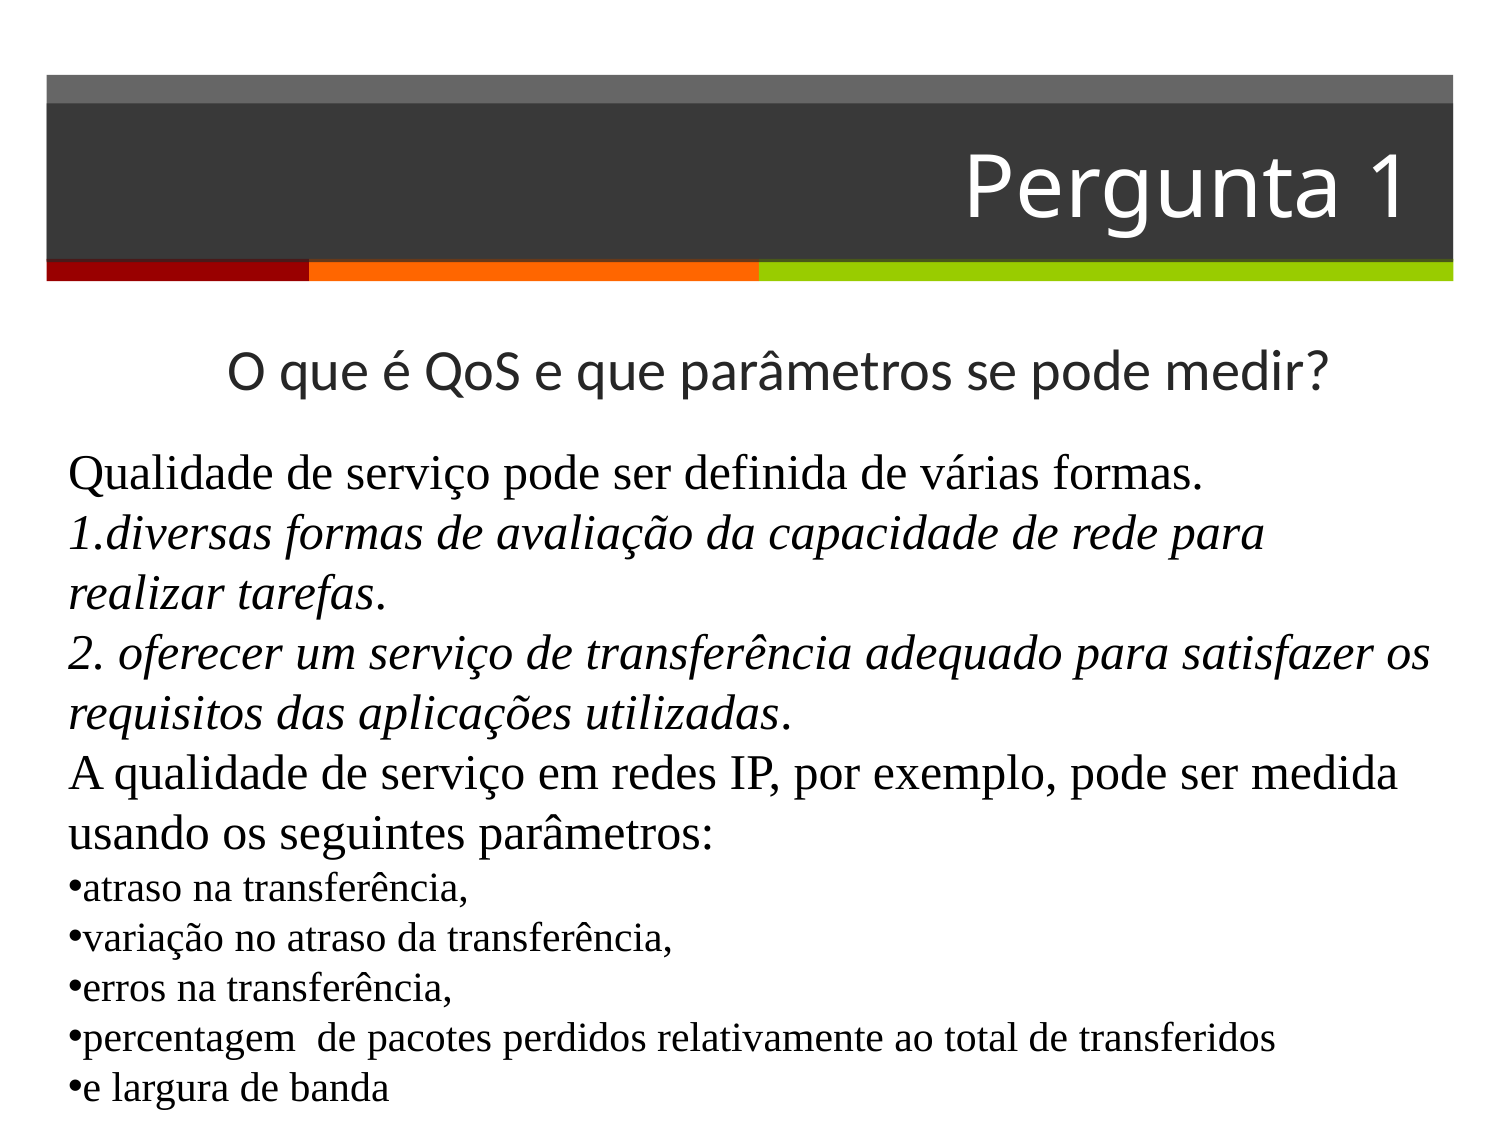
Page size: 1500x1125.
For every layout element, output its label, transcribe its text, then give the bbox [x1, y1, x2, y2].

list O que é QoS e que parâmetros se pode medir? [112, 324, 1388, 432]
text_box Qualidade de serviço pode ser definida de várias formas. diversas formas de avaliação da capacidade de rede para realizar tarefas. oferecer um serviço de transferência adequado para satisfazer os requisitos das aplicações utilizadas. A qualidade de serviço em redes IP, por exemplo, pode ser medida usando os seguintes parâmetros: atraso na transferência, variação no atraso da transferência, erros na transferência, percentagem de pacotes perdidos relativamente ao total de transferidos e largura de banda [53, 432, 1447, 1118]
title Pergunta 1 [46, 103, 1454, 263]
